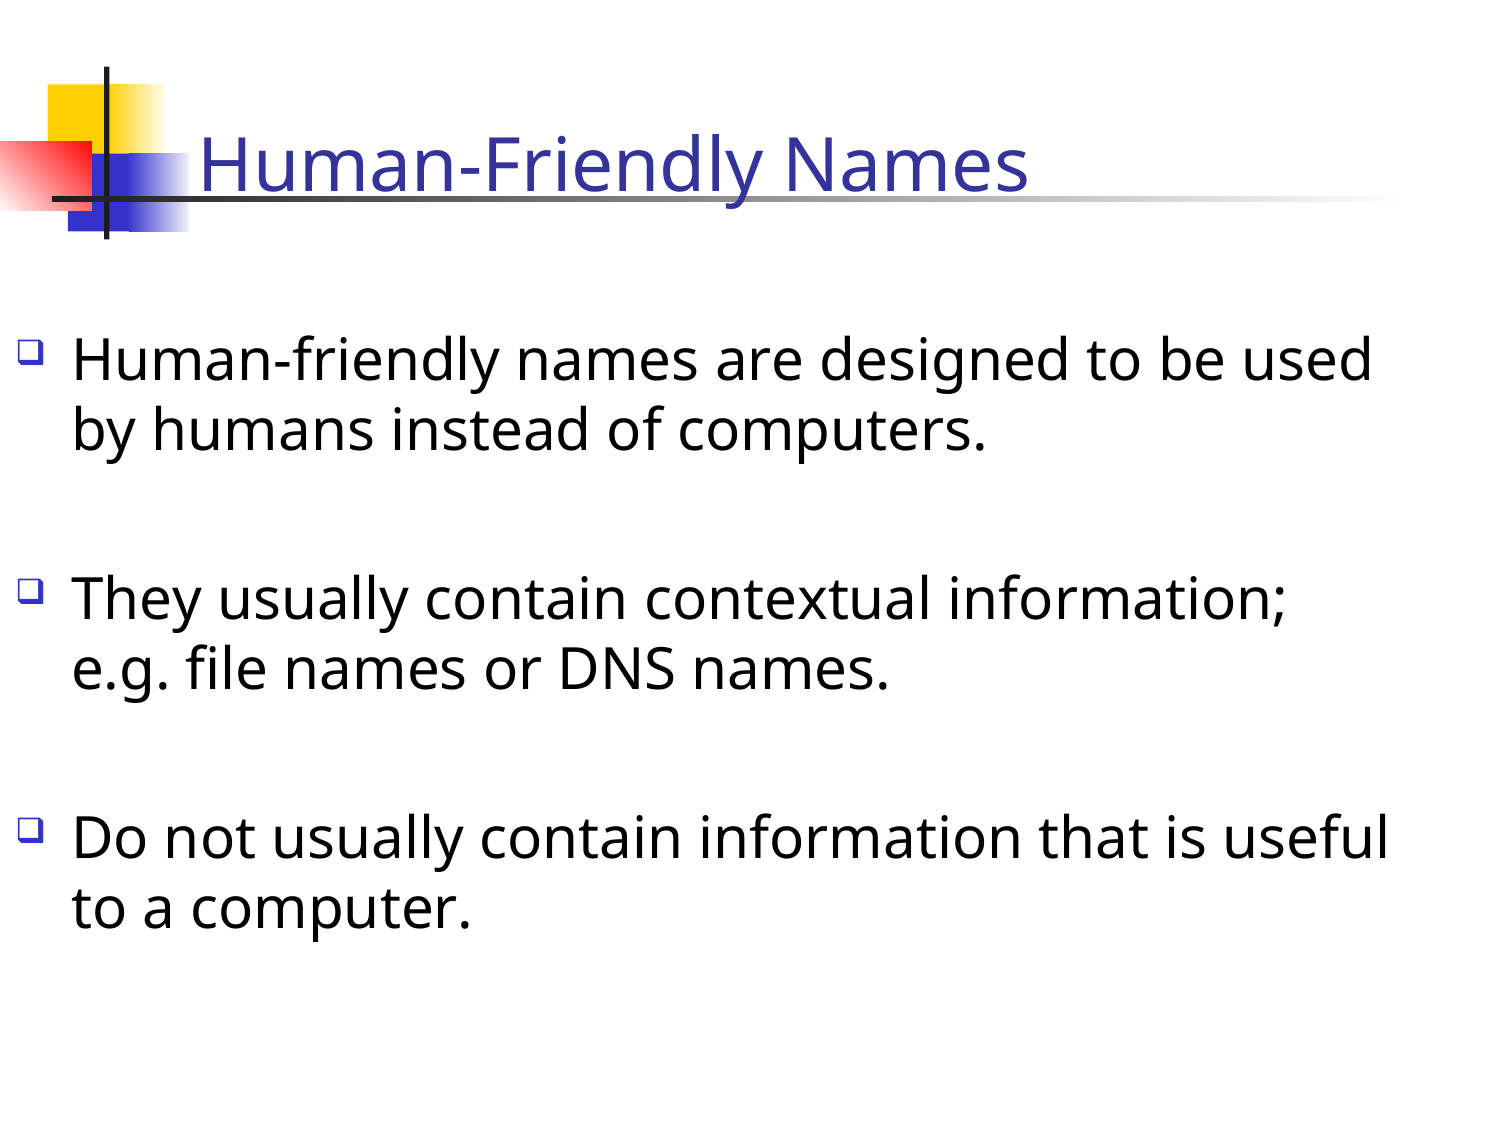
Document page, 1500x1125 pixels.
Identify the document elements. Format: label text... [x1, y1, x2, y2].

text_box Human-friendly names are designed to be used by humans instead of computers. They usually contain contextual information; e.g. file names or DNS names. Do not usually contain information that is useful to a computer. [0, 314, 1415, 1057]
text_box Human-Friendly Names [183, 63, 1388, 214]
